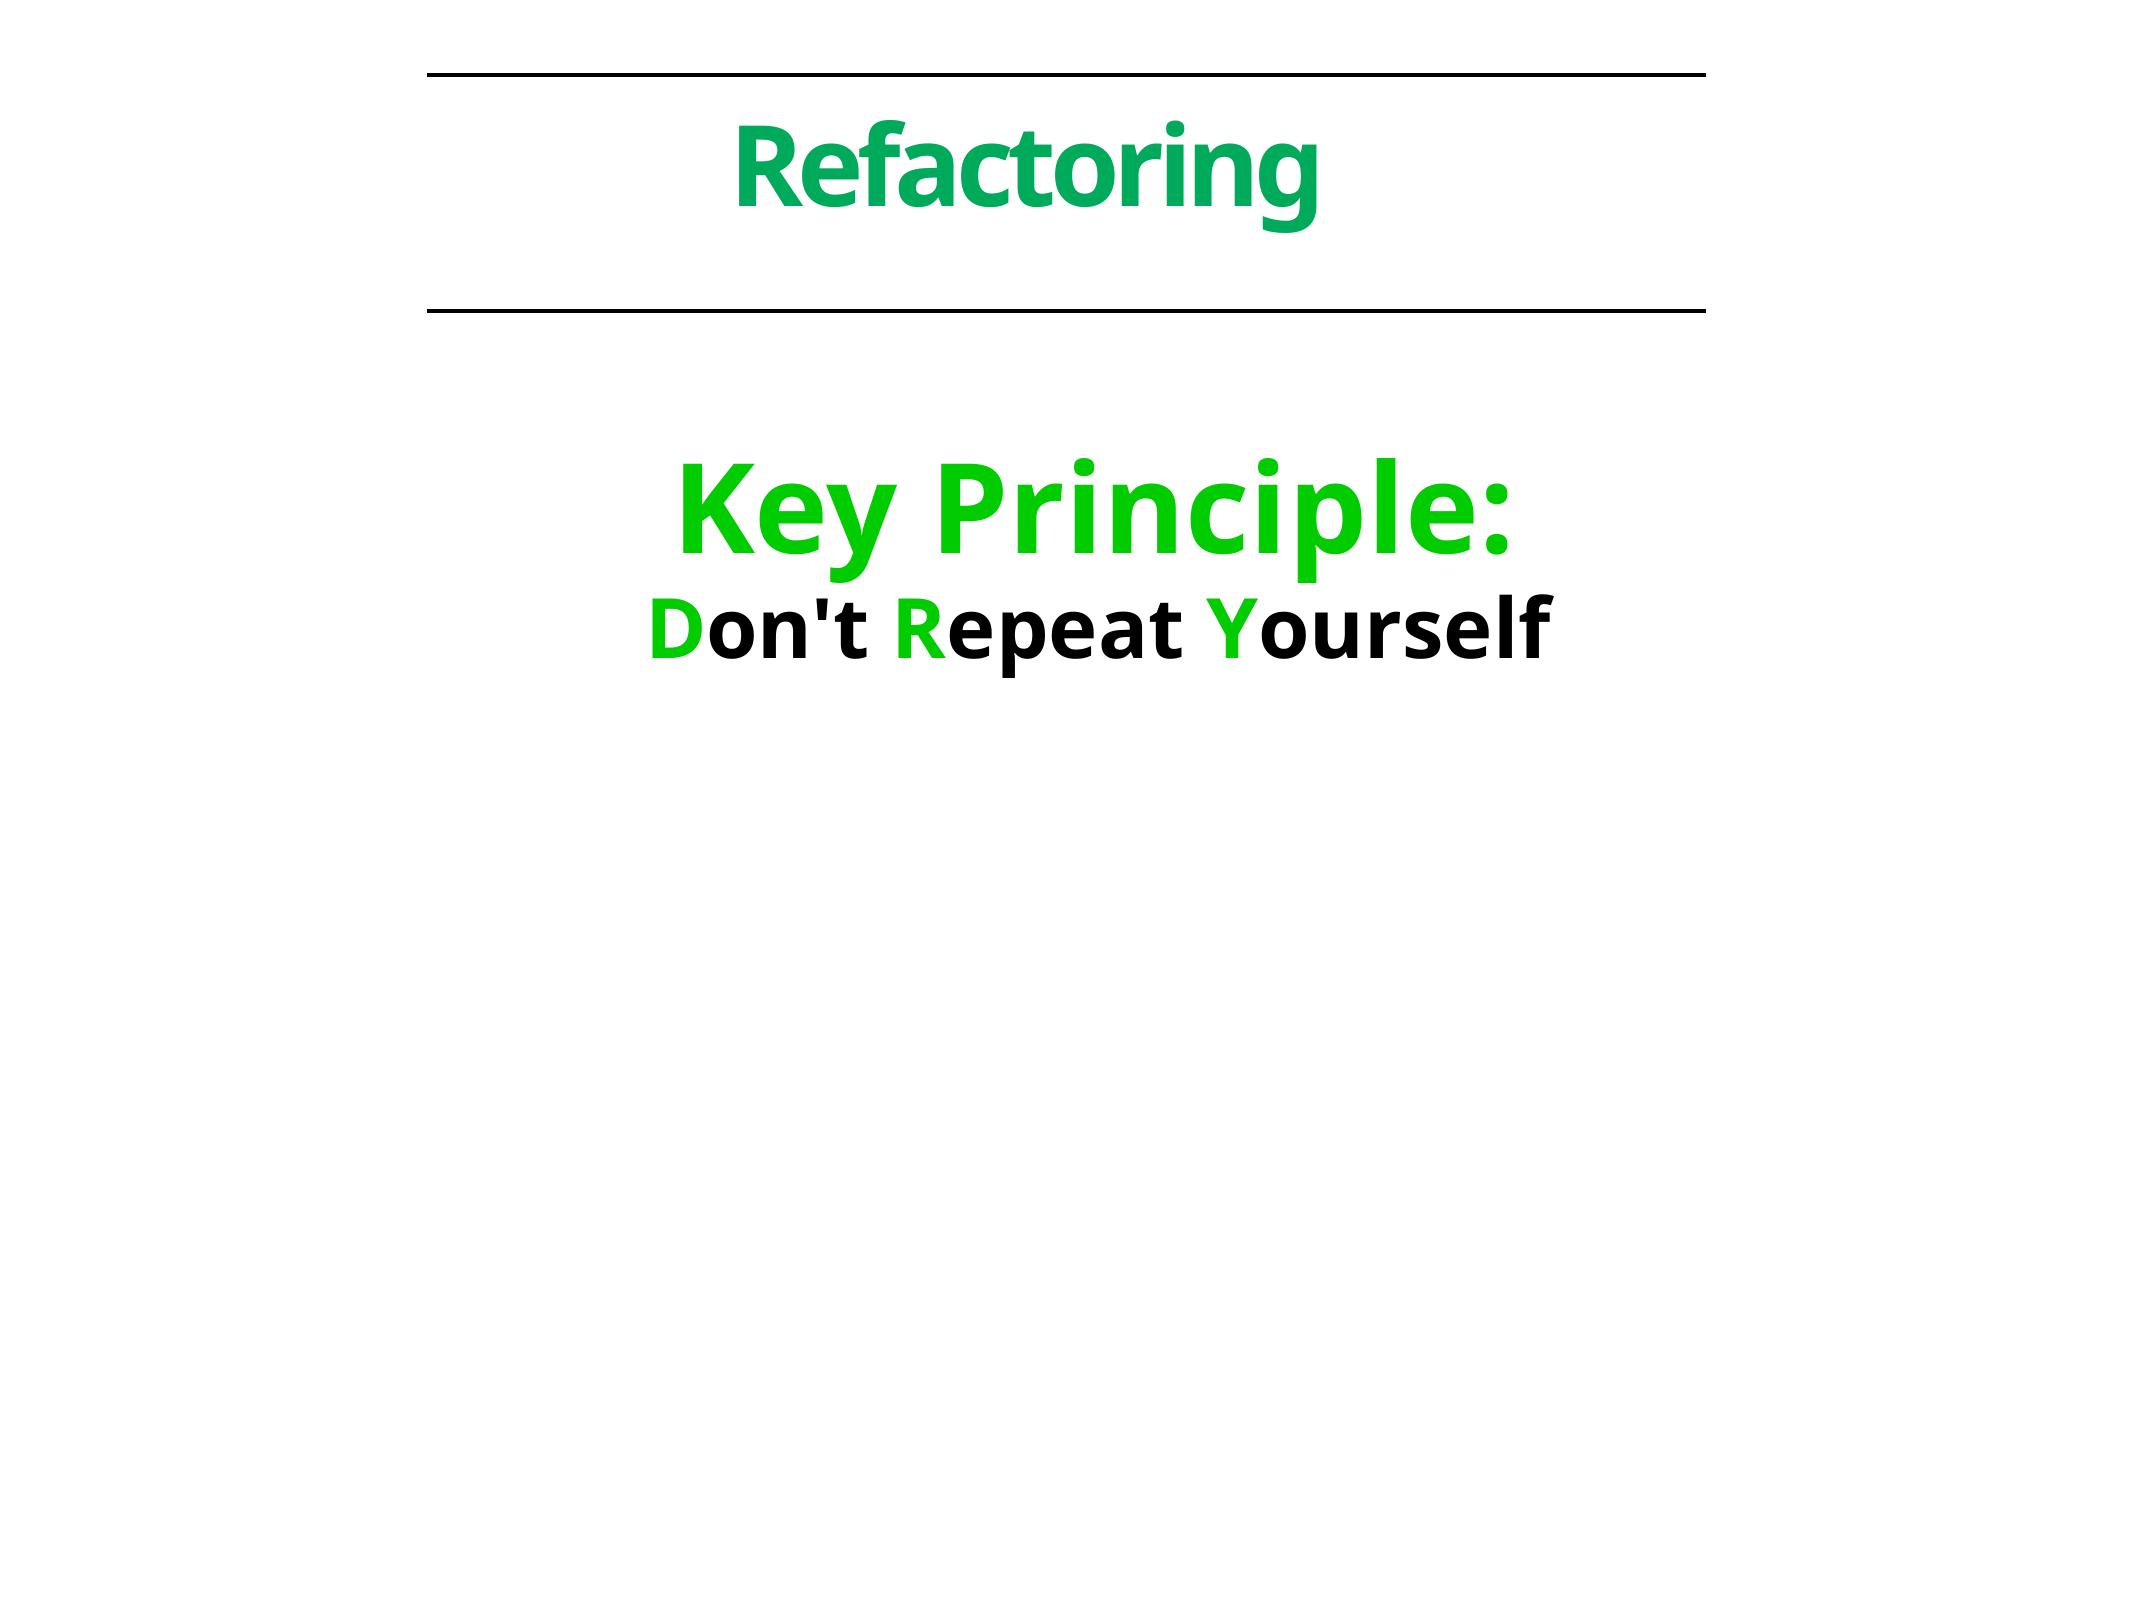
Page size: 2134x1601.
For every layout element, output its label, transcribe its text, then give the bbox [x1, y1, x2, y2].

title Refactoring [120, 86, 1936, 271]
text_box Key Principle: [597, 345, 1591, 722]
text_box Don't Repeat Yourself [570, 494, 1627, 781]
